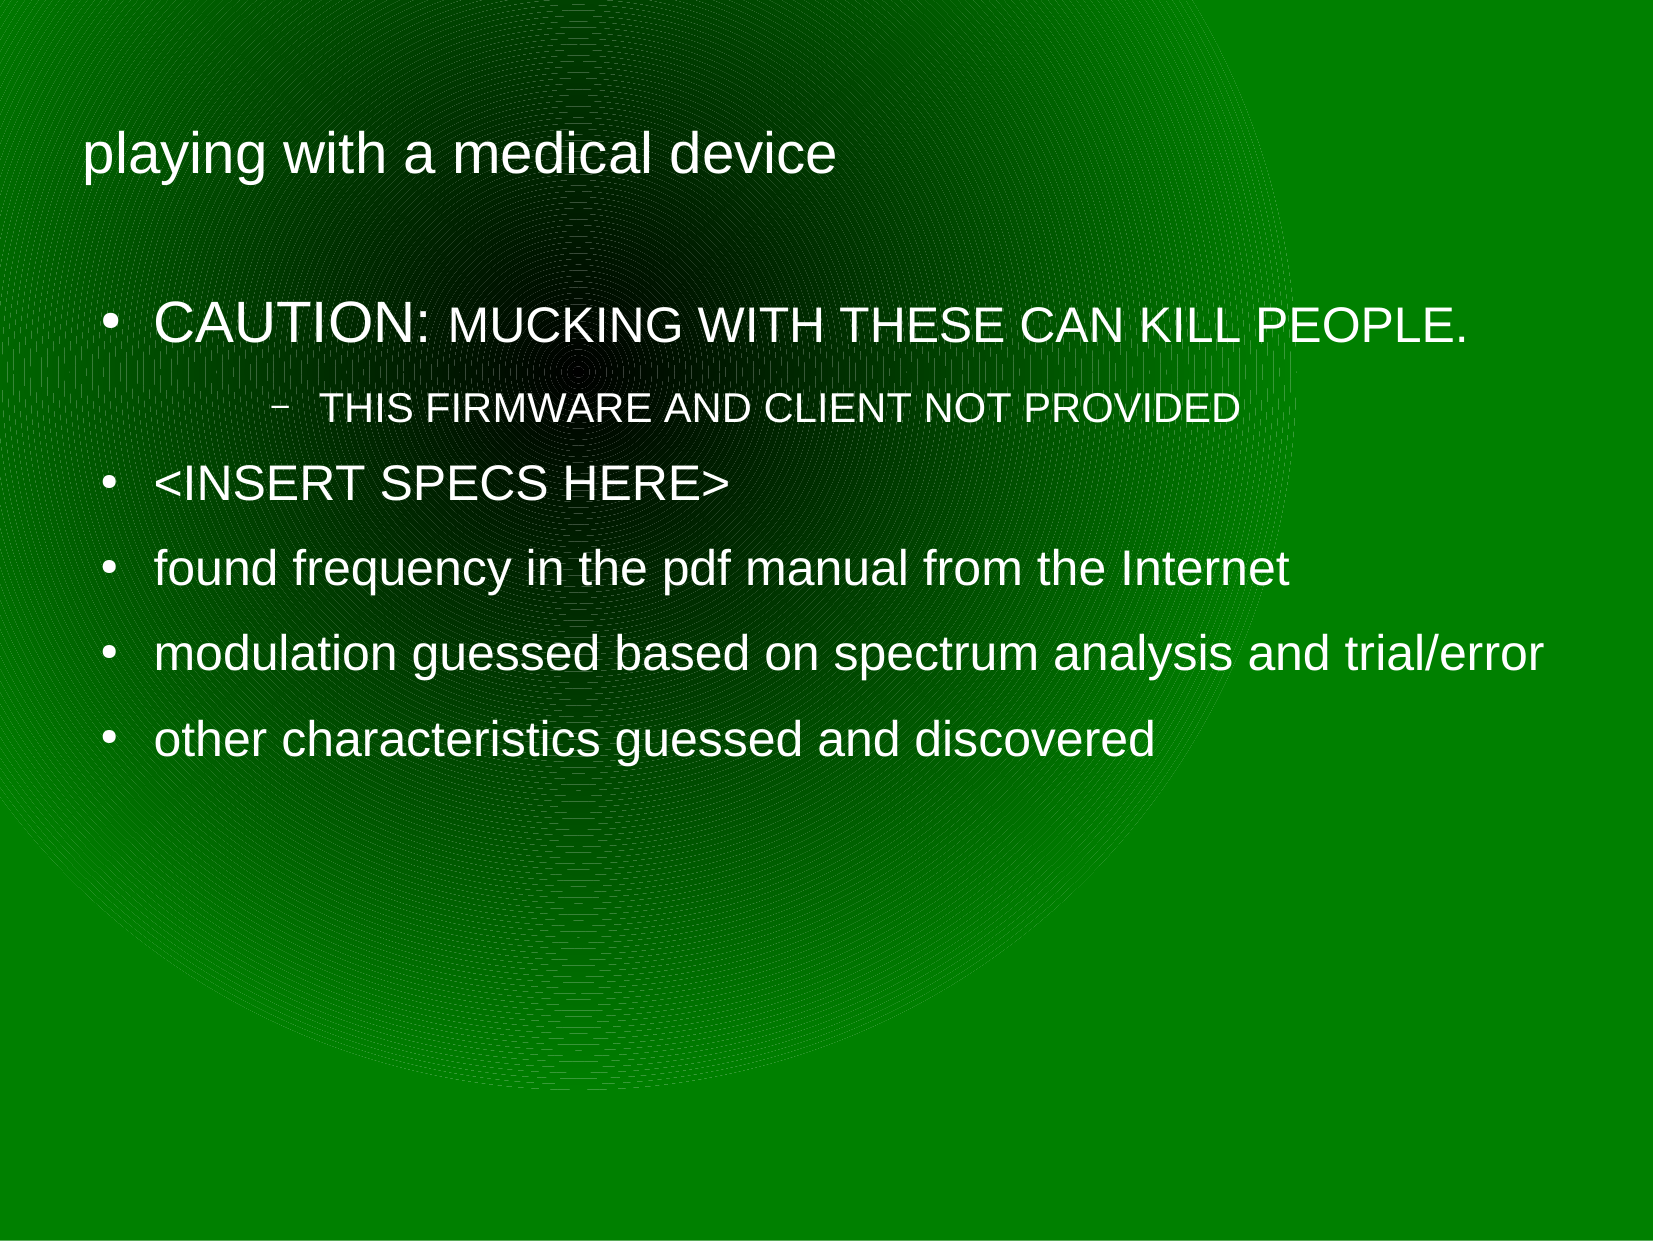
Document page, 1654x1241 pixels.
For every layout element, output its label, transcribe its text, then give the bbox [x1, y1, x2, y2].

list CAUTION: MUCKING WITH THESE CAN KILL PEOPLE. THIS FIRMWARE AND CLIENT NOT PROVIDED <INSERT SPECS HERE> found frequency in the pdf manual from the Internet modulation guessed based on spectrum analysis and trial/error other characteristics guessed and discovered [82, 290, 1571, 1109]
title playing with a medical device [82, 49, 1571, 257]
